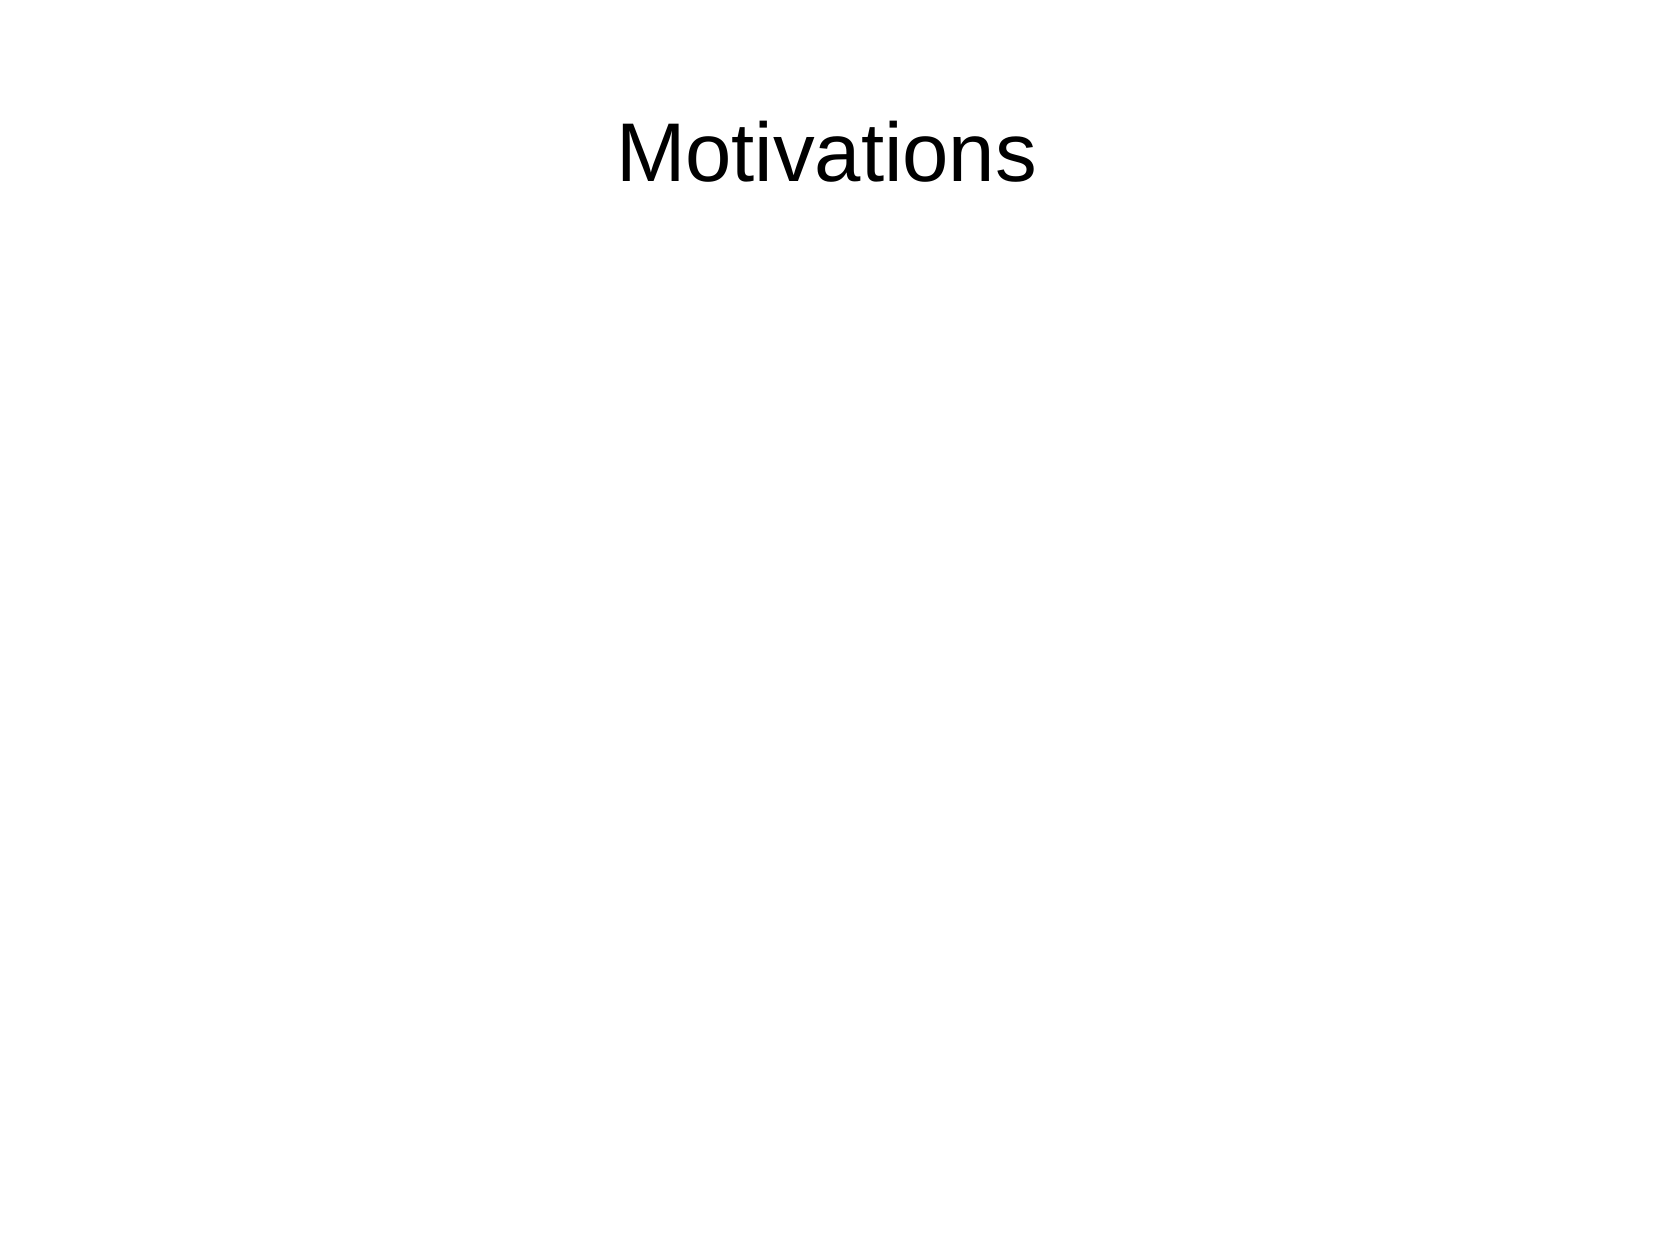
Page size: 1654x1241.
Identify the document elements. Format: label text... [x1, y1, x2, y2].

title Motivations [82, 49, 1571, 257]
